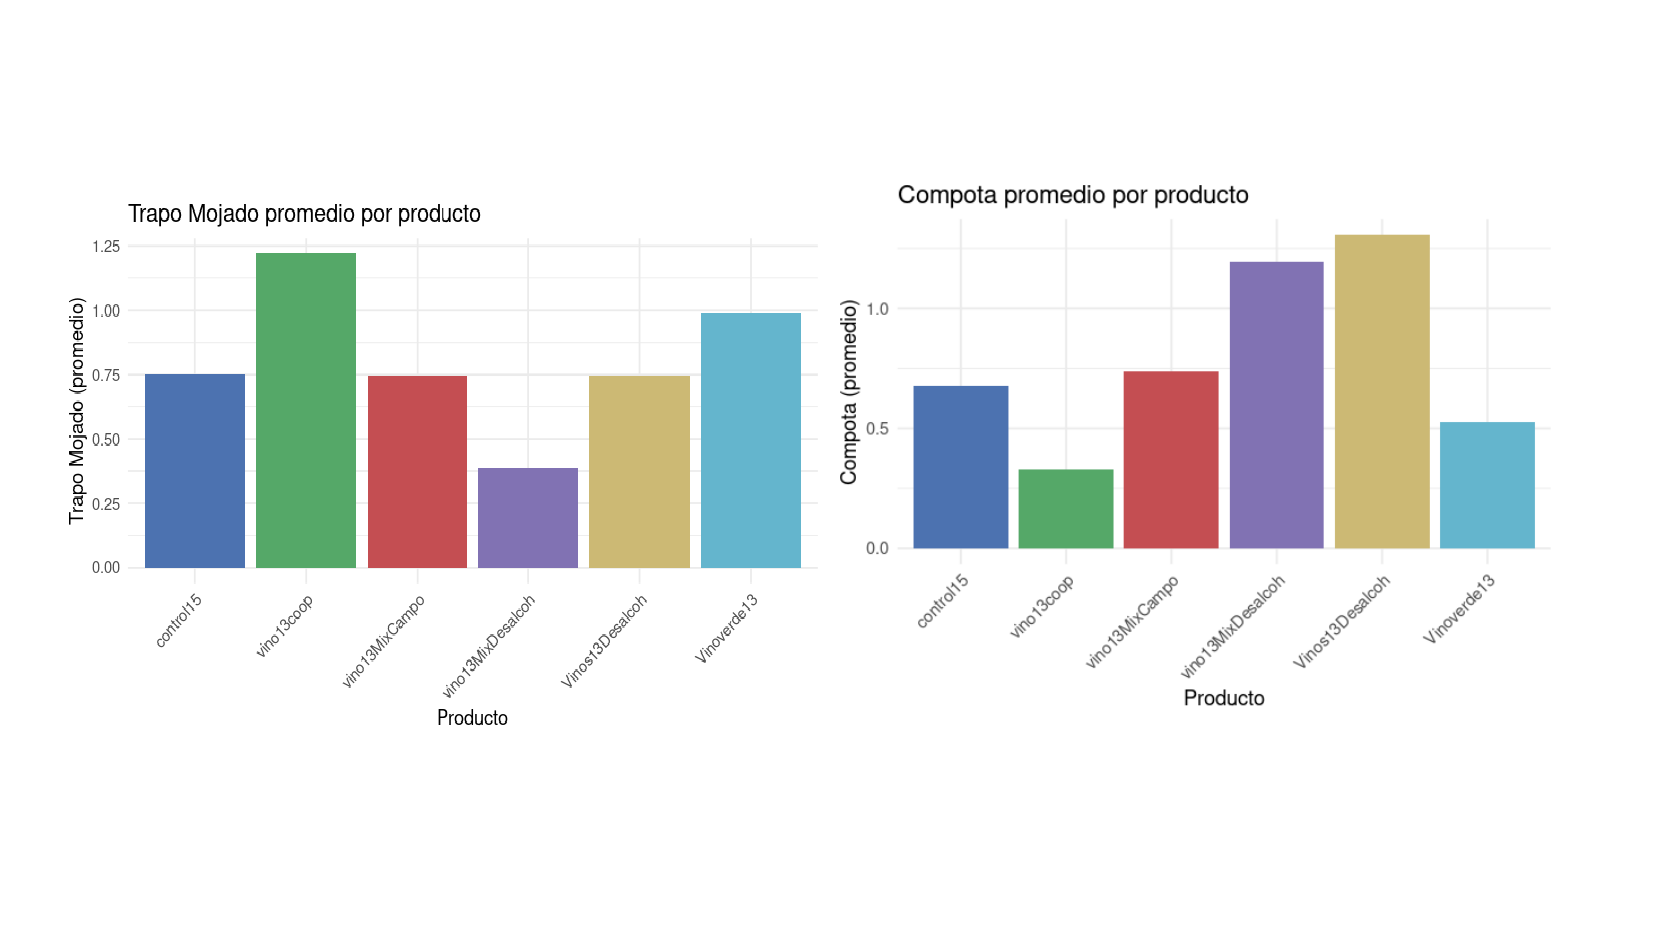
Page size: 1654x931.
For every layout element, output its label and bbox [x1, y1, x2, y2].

picture [60, 194, 826, 740]
picture [830, 175, 1561, 721]
